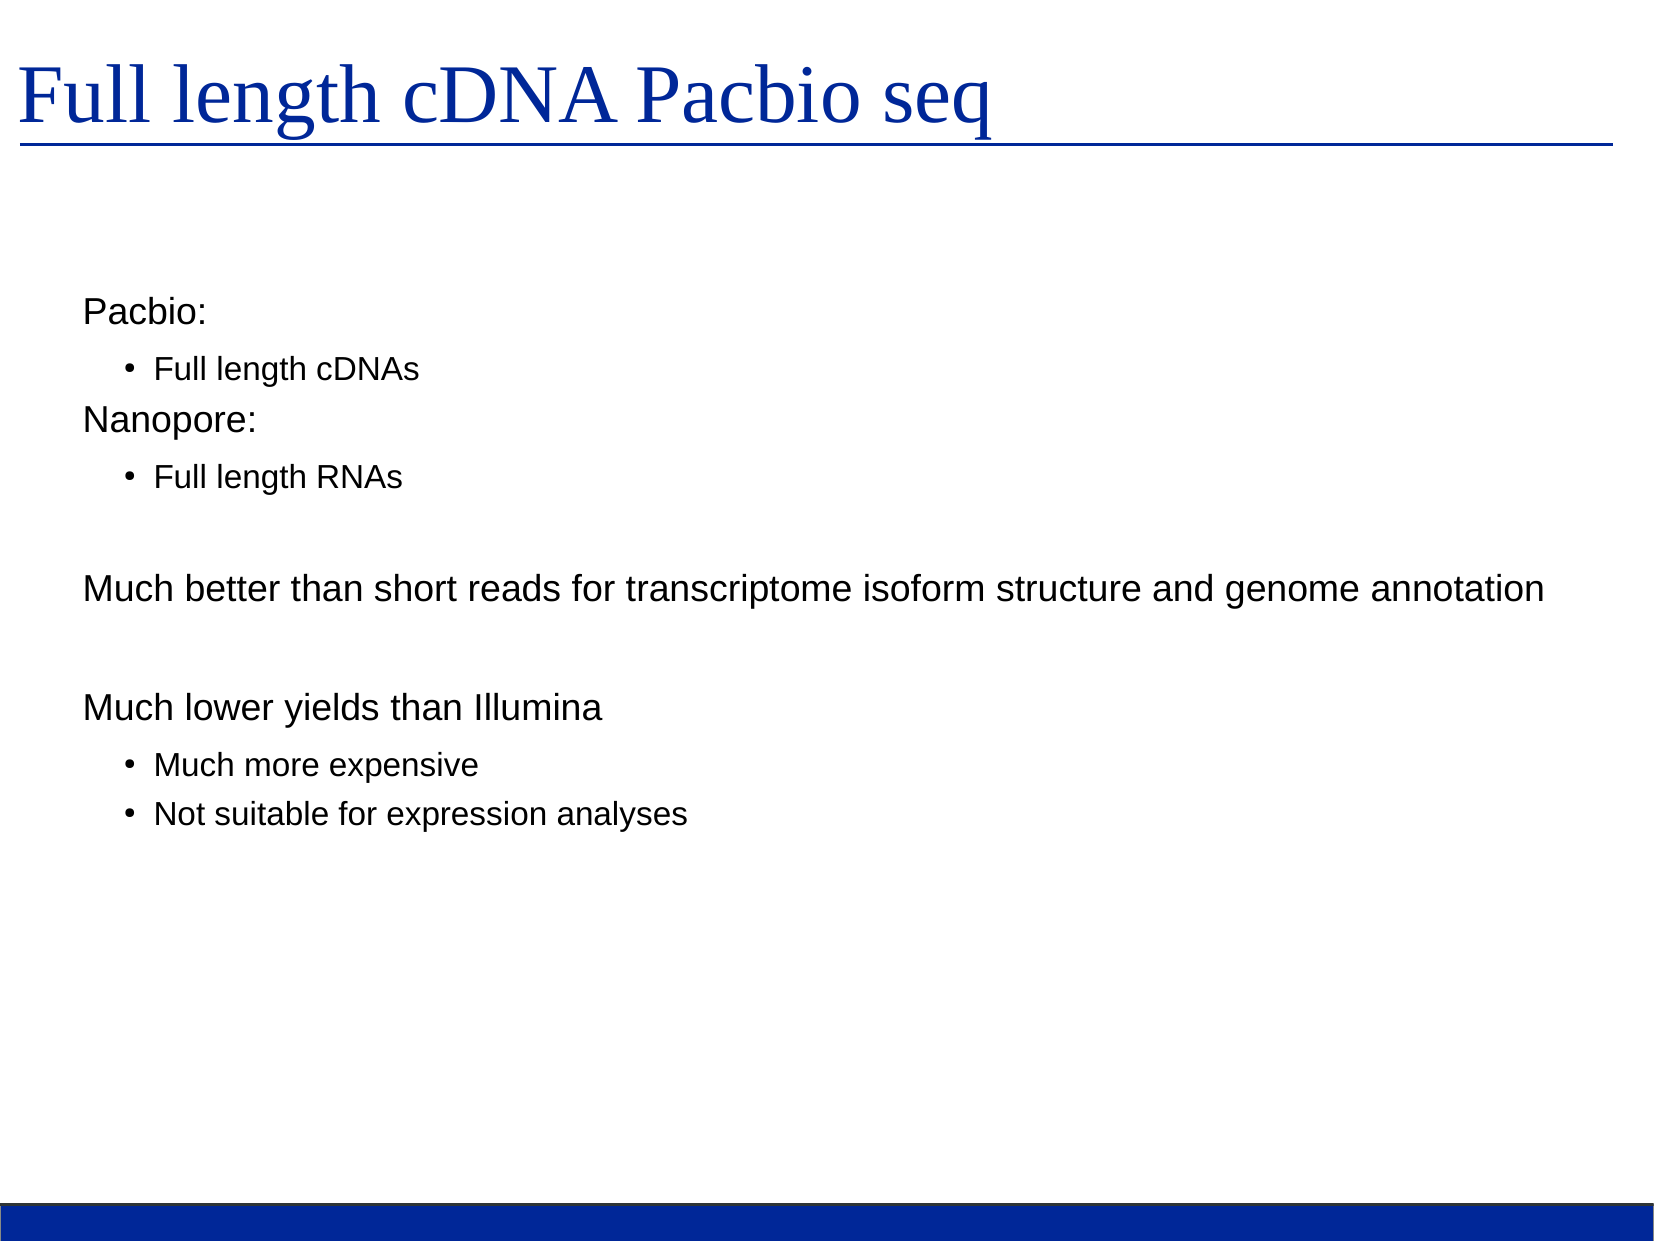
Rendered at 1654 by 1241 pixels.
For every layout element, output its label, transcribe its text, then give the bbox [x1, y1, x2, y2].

list Pacbio: Full length cDNAs Nanopore: Full length RNAs Much better than short reads for transcriptome isoform structure and genome annotation Much lower yields than Illumina Much more expensive Not suitable for expression analyses [82, 290, 1571, 1109]
title Full length cDNA Pacbio seq [17, 0, 1589, 198]
